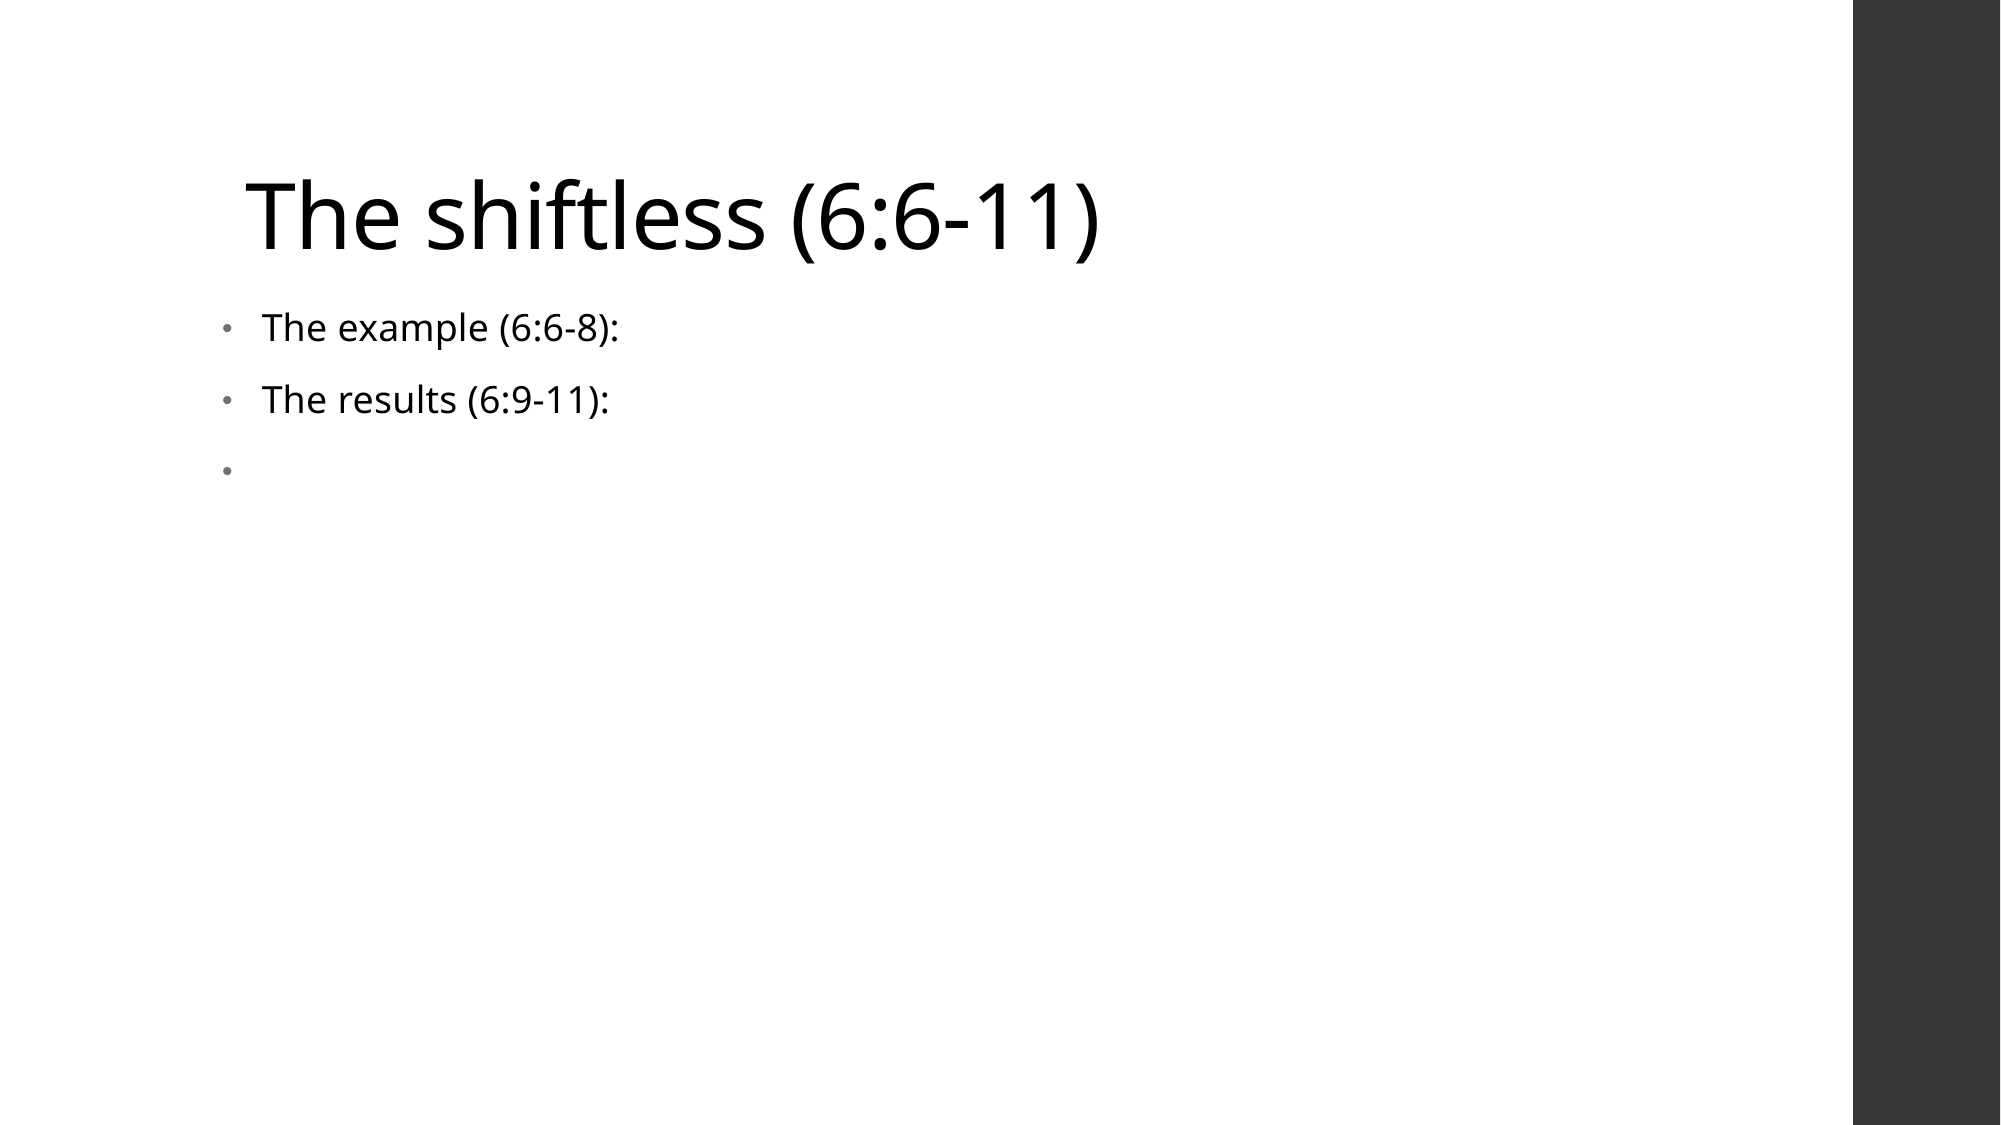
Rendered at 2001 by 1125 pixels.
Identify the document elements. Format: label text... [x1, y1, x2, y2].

title The shiftless (6:6-11) [206, 60, 1797, 278]
list The example (6:6-8): The results (6:9-11): [206, 299, 1617, 1014]
